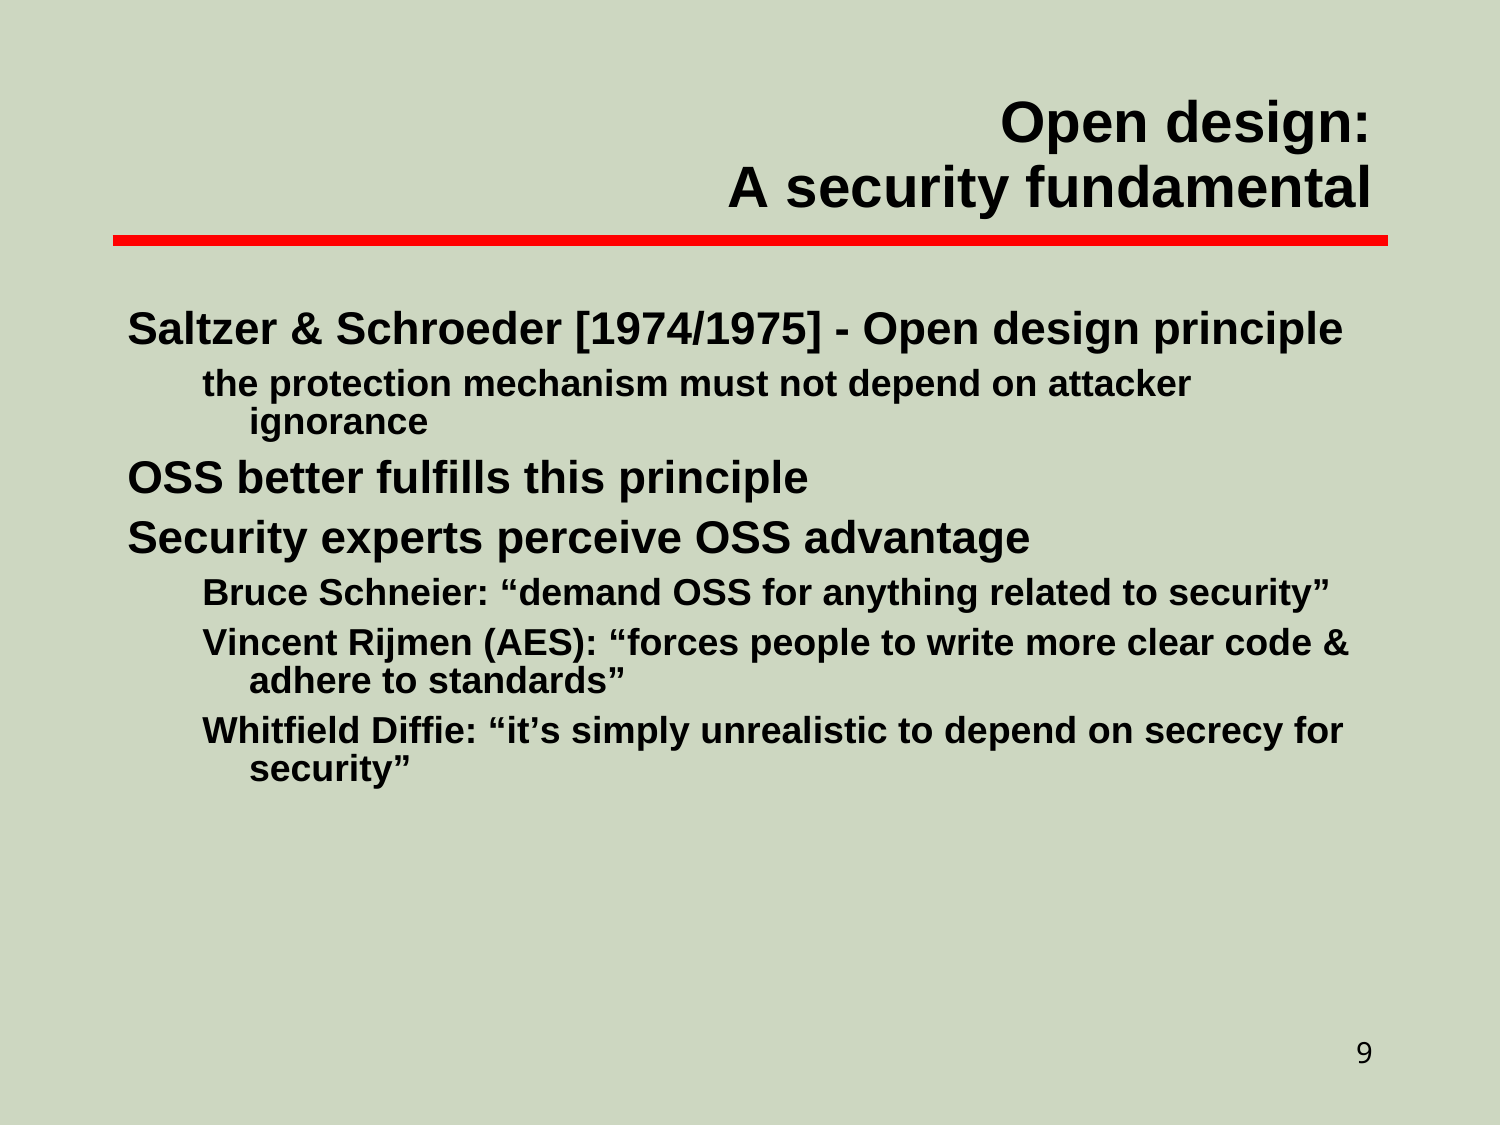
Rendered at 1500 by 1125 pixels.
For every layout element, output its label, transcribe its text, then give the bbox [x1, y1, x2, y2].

title Open design: A security fundamental [337, 81, 1388, 228]
list Saltzer & Schroeder [1974/1975] - Open design principle the protection mechanism must not depend on attacker ignorance OSS better fulfills this principle Security experts perceive OSS advantage Bruce Schneier: “demand OSS for anything related to security” Vincent Rijmen (AES): “forces people to write more clear code & adhere to standards” Whitfield Diffie: “it’s simply unrealistic to depend on secrecy for security” [112, 299, 1388, 1000]
